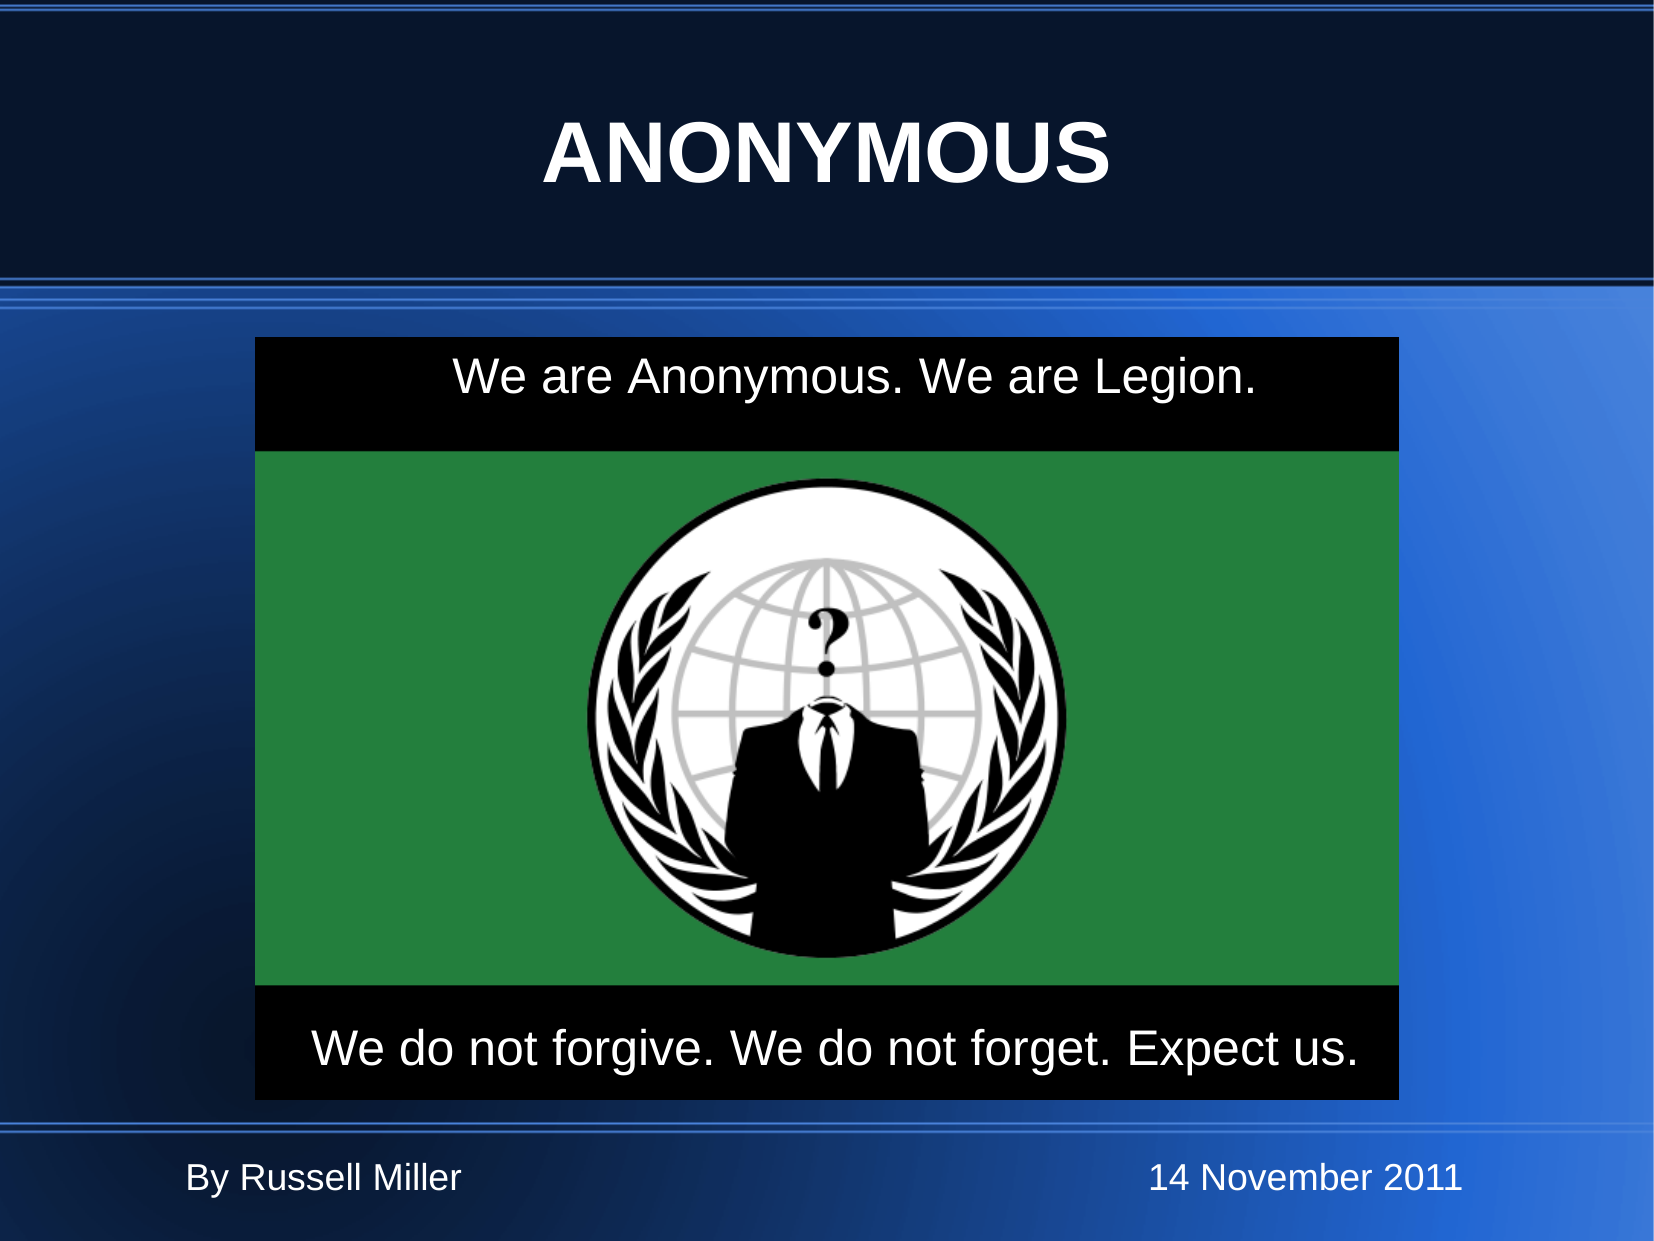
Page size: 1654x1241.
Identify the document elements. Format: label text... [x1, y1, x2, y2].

text_box We do not forgive. We do not forget. Expect us. [170, 1012, 1484, 1084]
text_box By Russell Miller 14 November 2011 [170, 1149, 1484, 1206]
picture [0, 0, 1654, 1241]
title ANONYMOUS [82, 49, 1571, 257]
list We are Anonymous. We are Legion. [82, 348, 1571, 563]
